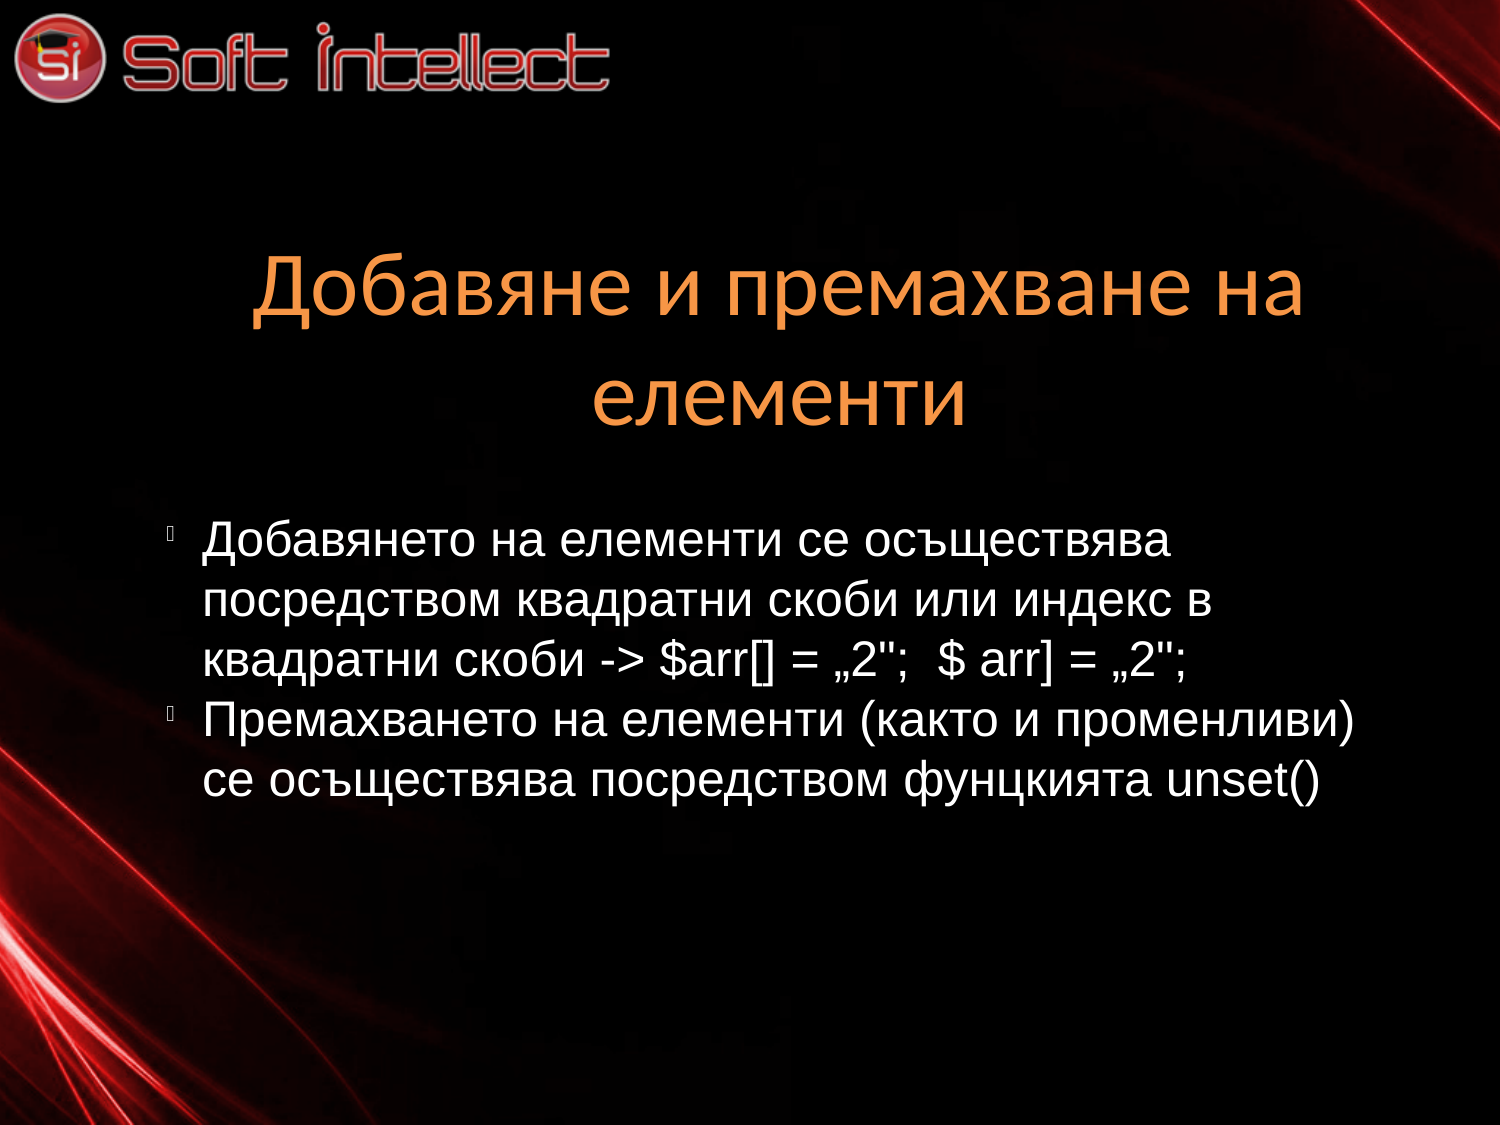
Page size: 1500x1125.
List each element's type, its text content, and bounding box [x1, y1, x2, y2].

text_box Добавяне и премахване на елементи [105, 239, 1455, 427]
text_box Добавянето на елементи се осъществява посредством квадратни скоби или индекс в квадратни скоби -> $arr[] = „2"; $ arr] = „2"; Премахването на елементи (както и променливи) се осъществява посредством фунцкията unset() [151, 498, 1402, 1125]
picture [0, 0, 1500, 1125]
